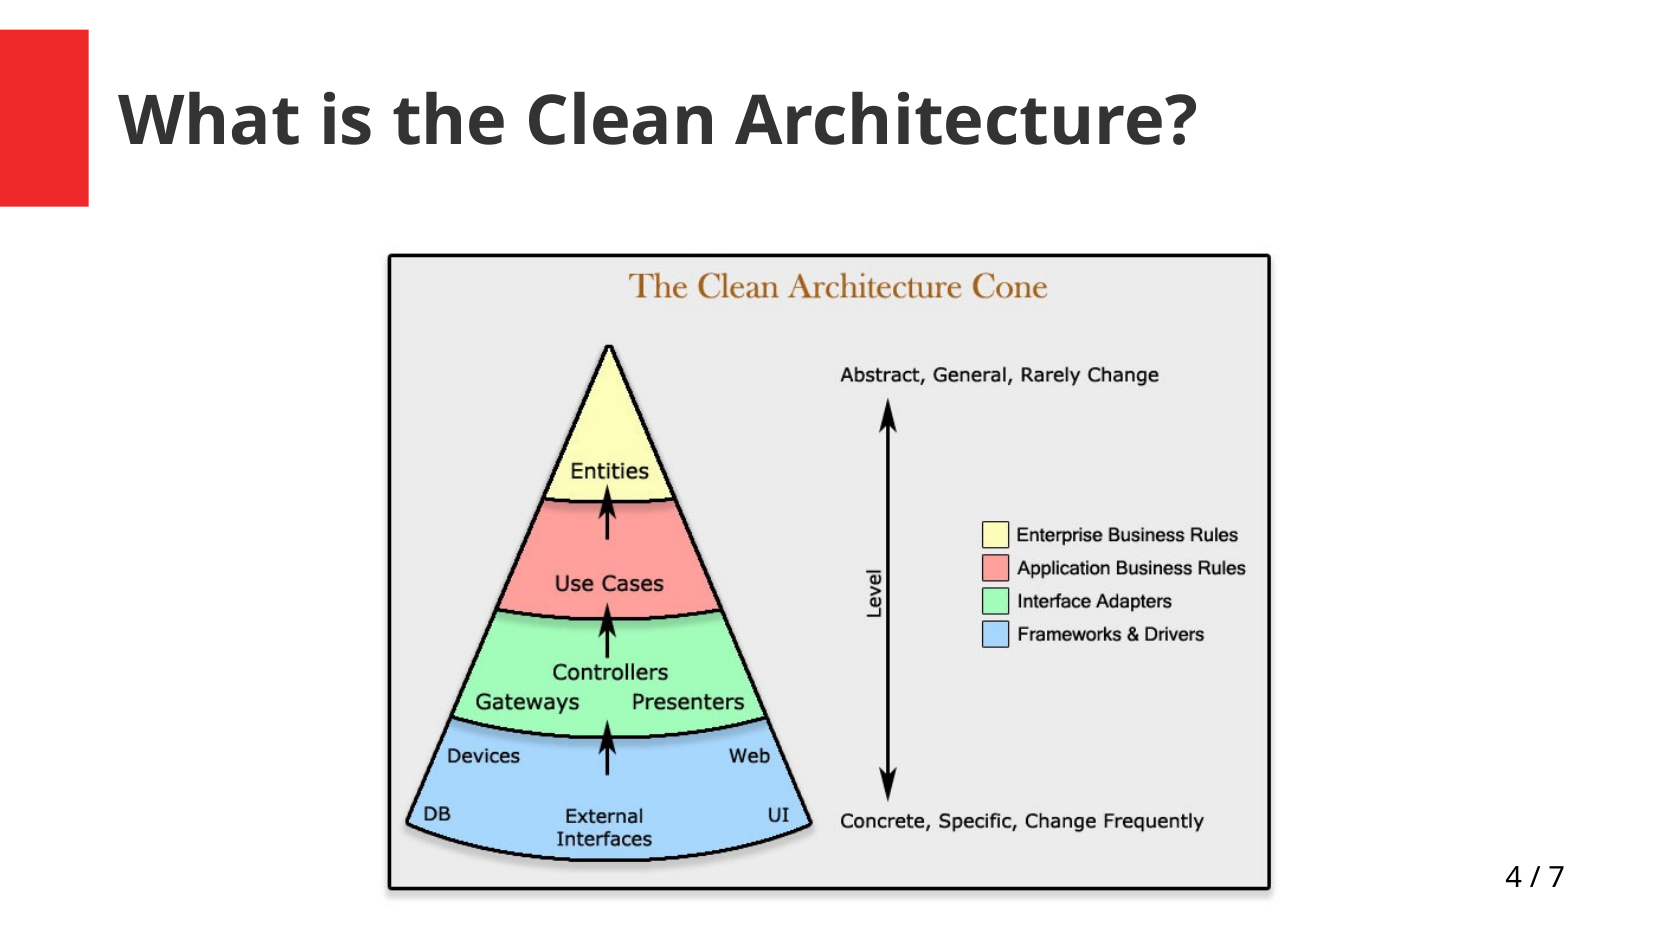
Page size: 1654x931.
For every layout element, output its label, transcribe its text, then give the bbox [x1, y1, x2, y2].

title What is the Clean Architecture? [118, 29, 1595, 207]
picture [370, 236, 1284, 907]
